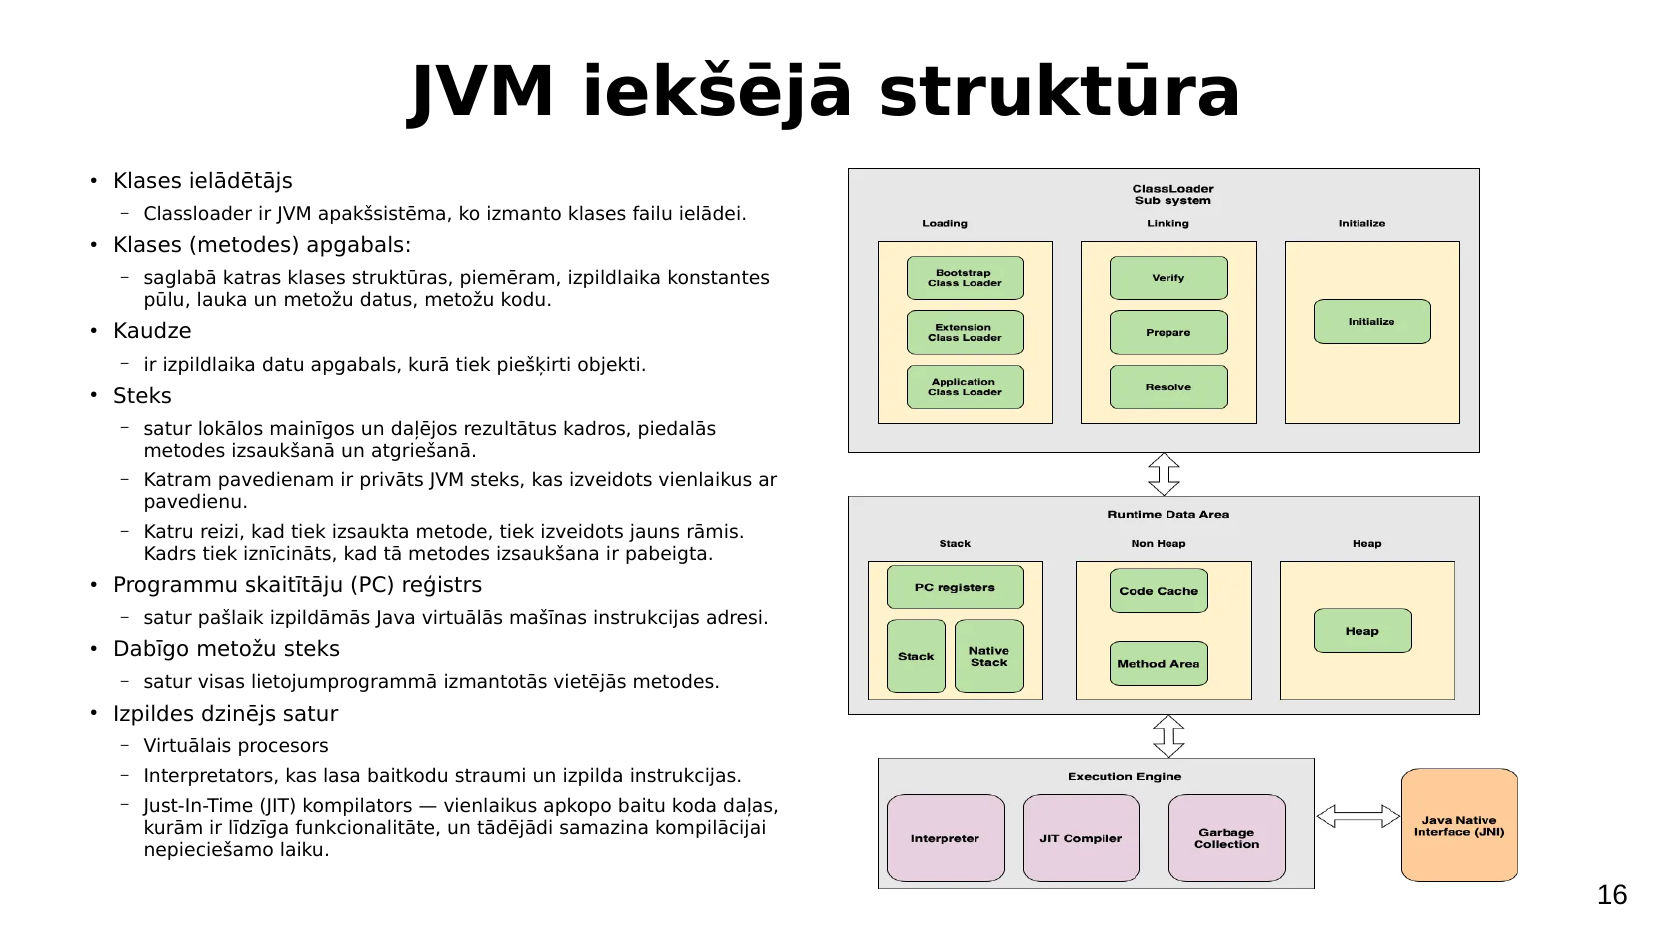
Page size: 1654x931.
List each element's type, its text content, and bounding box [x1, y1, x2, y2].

picture [848, 168, 1518, 889]
title JVM iekšējā struktūra [82, 37, 1571, 147]
list Klases ielādētājs Classloader ir JVM apakšsistēma, ko izmanto klases failu ielādei. Klases (metodes) apgabals: saglabā katras klases struktūras, piemēram, izpildlaika konstantes pūlu, lauka un metožu datus, metožu kodu. Kaudze ir izpildlaika datu apgabals, kurā tiek piešķirti objekti. Steks satur lokālos mainīgos un daļējos rezultātus kadros, piedalās metodes izsaukšanā un atgriešanā. Katram pavedienam ir privāts JVM steks, kas izveidots vienlaikus ar pavedienu. Katru reizi, kad tiek izsaukta metode, tiek izveidots jauns rāmis. Kadrs tiek iznīcināts, kad tā metodes izsaukšana ir pabeigta. Programmu skaitītāju (PC) reģistrs satur pašlaik izpildāmās Java virtuālās mašīnas instrukcijas adresi. Dabīgo metožu steks satur visas lietojumprogrammā izmantotās vietējās metodes. Izpildes dzinējs satur Virtuālais procesors Interpretators, kas lasa baitkodu straumi un izpilda instrukcijas. Just-In-Time (JIT) kompilators — vienlaikus apkopo baitu koda daļas, kurām ir līdzīga funkcionalitāte, un tādējādi samazina kompilācijai nepieciešamo laiku. [82, 168, 793, 889]
